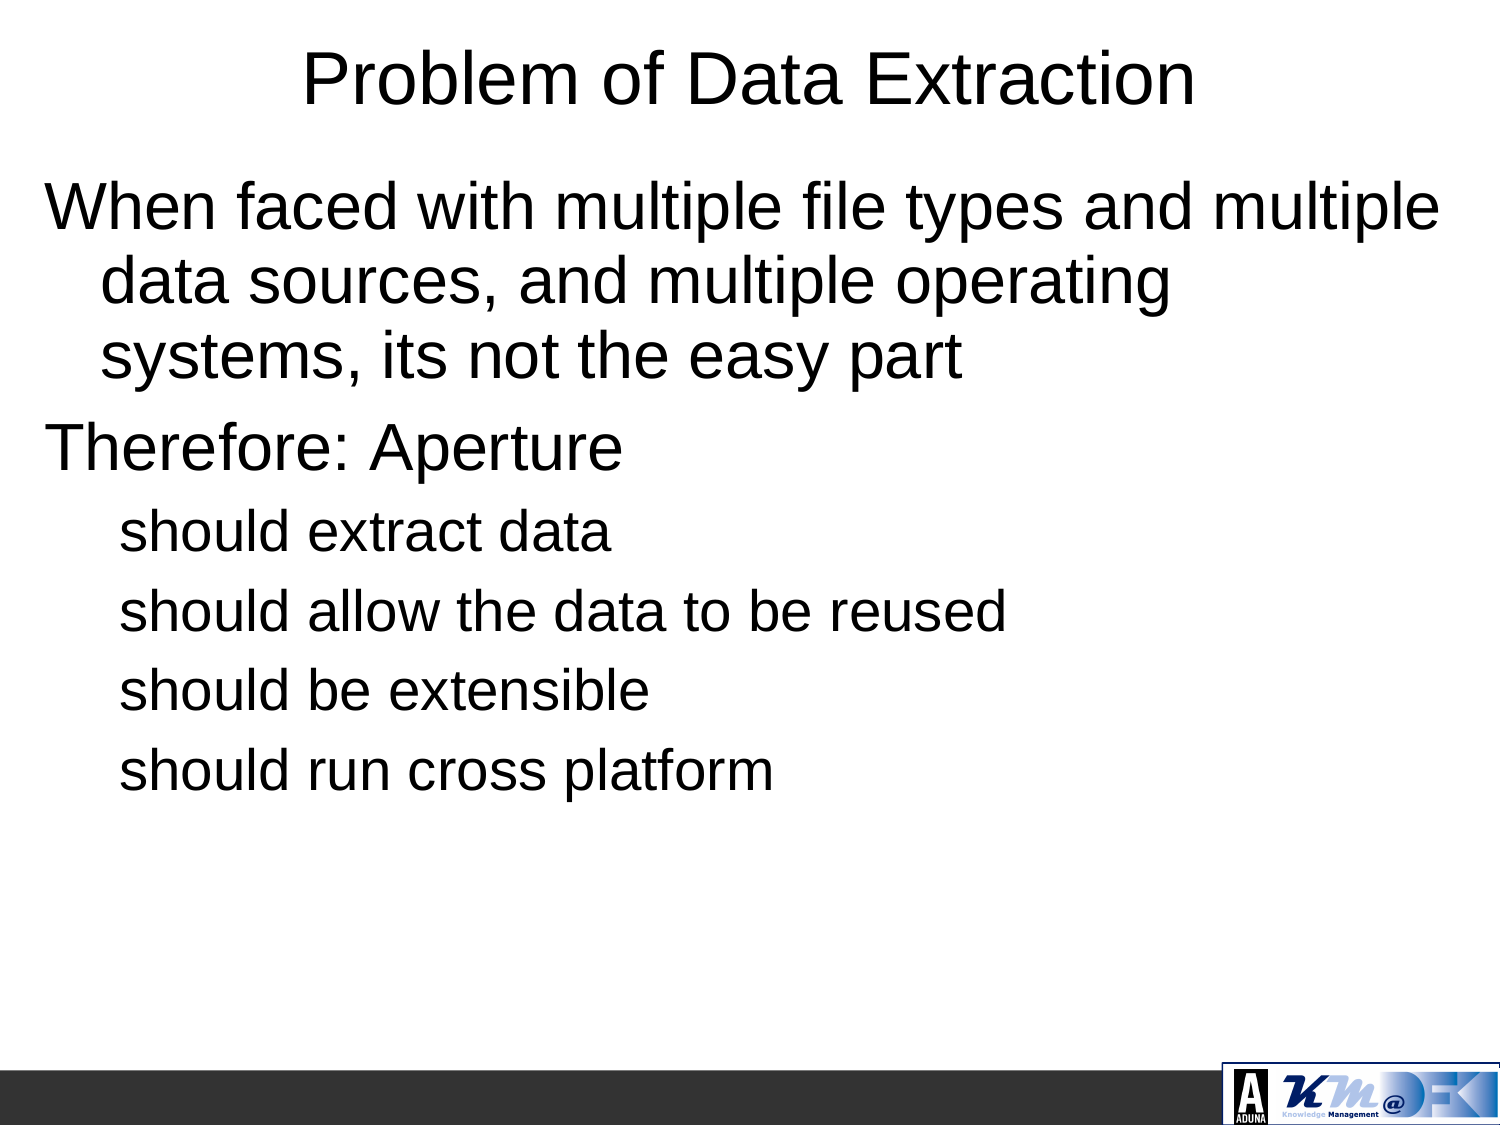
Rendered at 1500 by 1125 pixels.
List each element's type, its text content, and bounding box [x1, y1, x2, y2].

picture [1234, 1069, 1268, 1125]
picture [1276, 1068, 1500, 1124]
list When faced with multiple file types and multiple data sources, and multiple operating systems, its not the easy part Therefore: Aperture should extract data should allow the data to be reused should be extensible should run cross platform [29, 160, 1471, 1047]
title Problem of Data Extraction [29, 19, 1471, 138]
